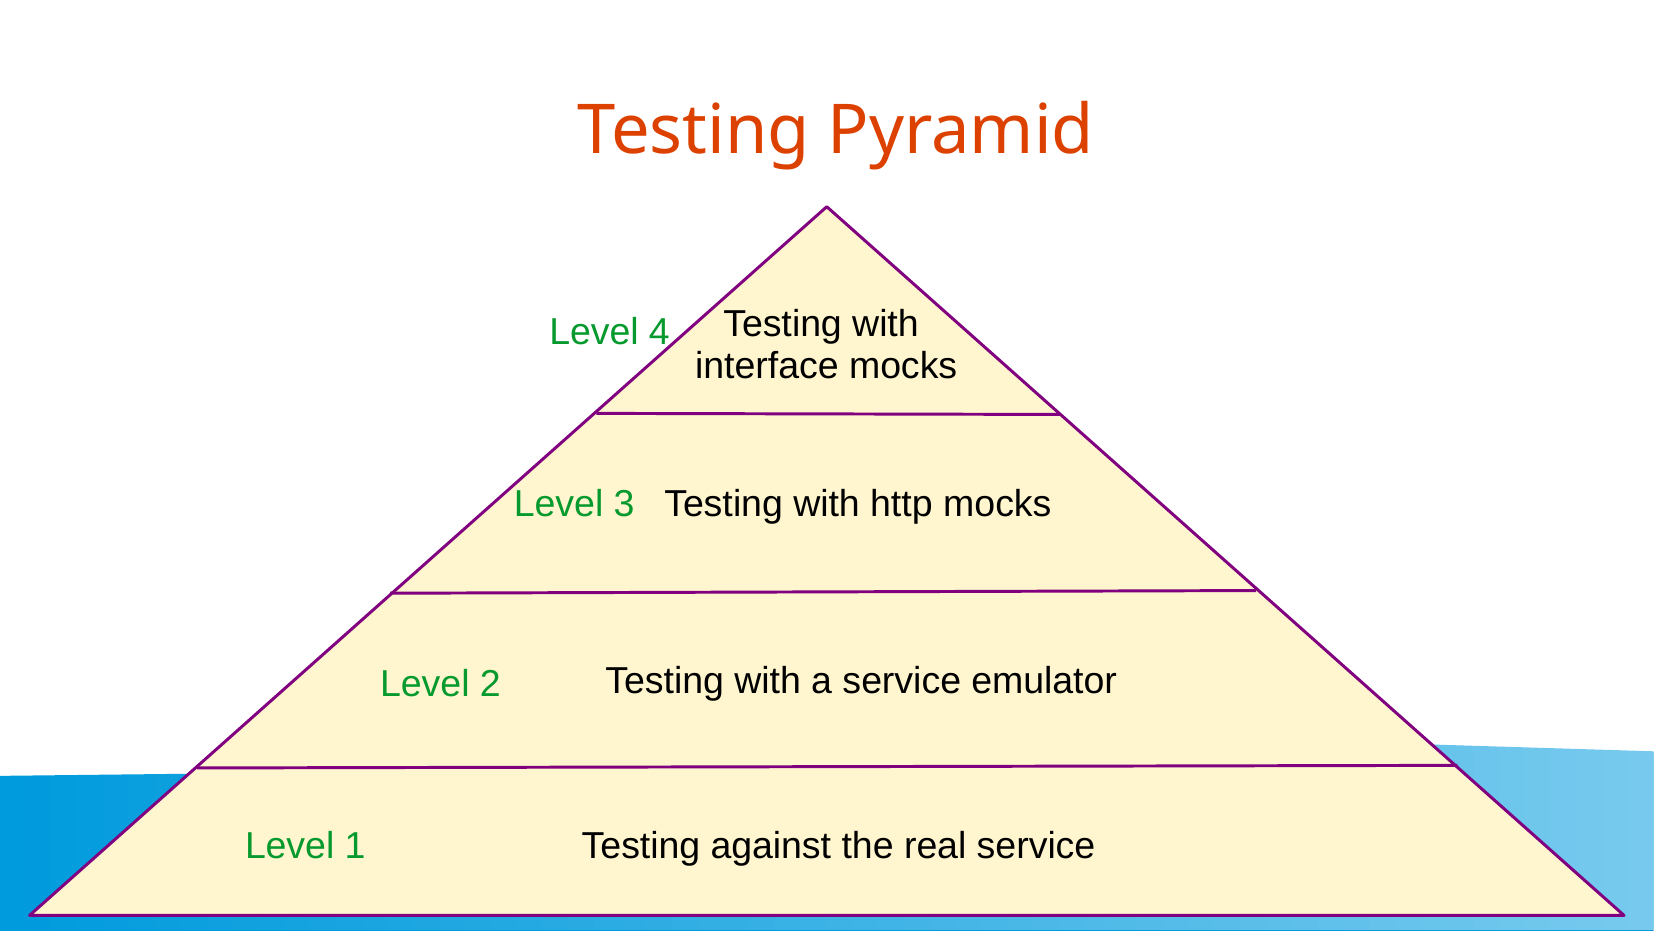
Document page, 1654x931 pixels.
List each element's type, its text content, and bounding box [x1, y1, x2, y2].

text_box Testing with interface mocks [673, 295, 980, 395]
text_box Level 4 [534, 303, 692, 361]
text_box Level 1 [230, 817, 387, 875]
text_box Level 3 [499, 474, 656, 532]
text_box [29, 767, 1625, 916]
text_box Testing with a service emulator [590, 651, 1211, 709]
text_box [727, 206, 927, 295]
text_box Testing with http mocks [656, 474, 1093, 532]
text_box [197, 342, 1453, 766]
title Testing Pyramid [88, 37, 1565, 216]
text_box Testing against the real service [566, 817, 1188, 875]
text_box Level 2 [365, 655, 522, 713]
